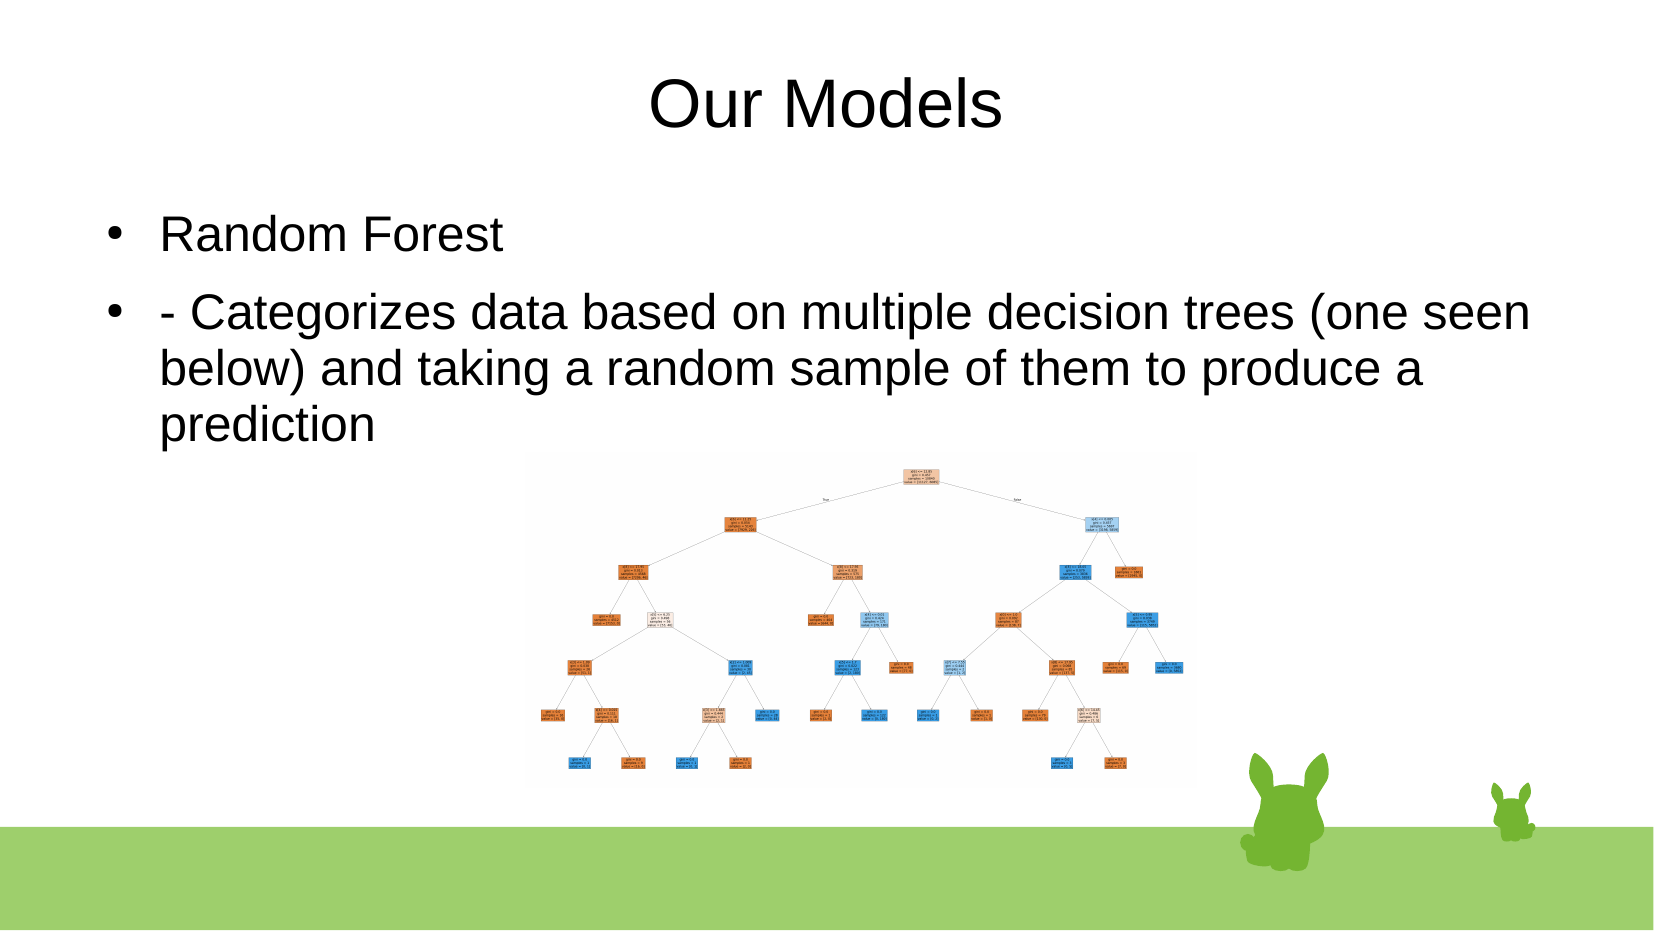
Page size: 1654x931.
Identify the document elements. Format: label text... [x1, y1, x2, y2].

list Random Forest - Categorizes data based on multiple decision trees (one seen below) and taking a random sample of them to produce a prediction [88, 206, 1565, 739]
title Our Models [88, 29, 1565, 178]
picture [525, 452, 1197, 788]
